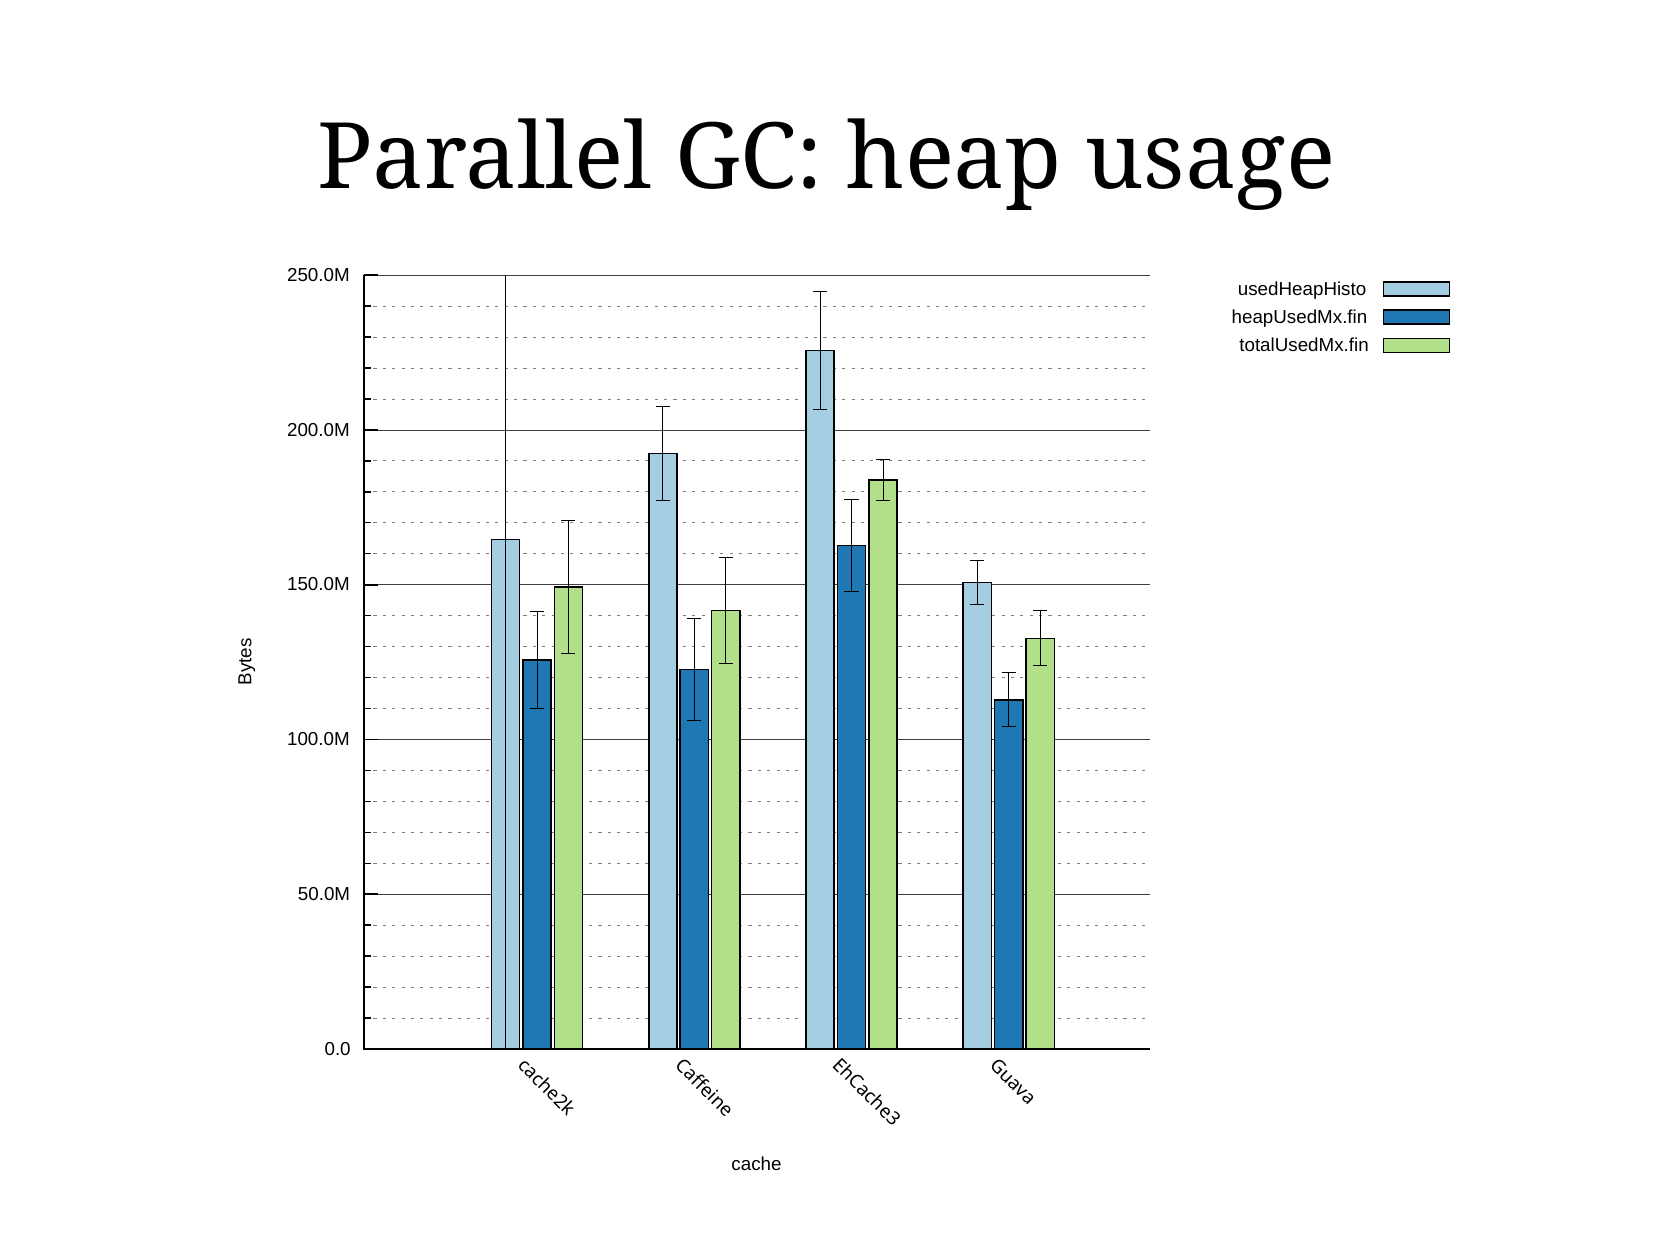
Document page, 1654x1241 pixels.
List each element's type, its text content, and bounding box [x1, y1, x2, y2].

title Parallel GC: heap usage [82, 49, 1571, 257]
picture [225, 246, 1477, 1186]
